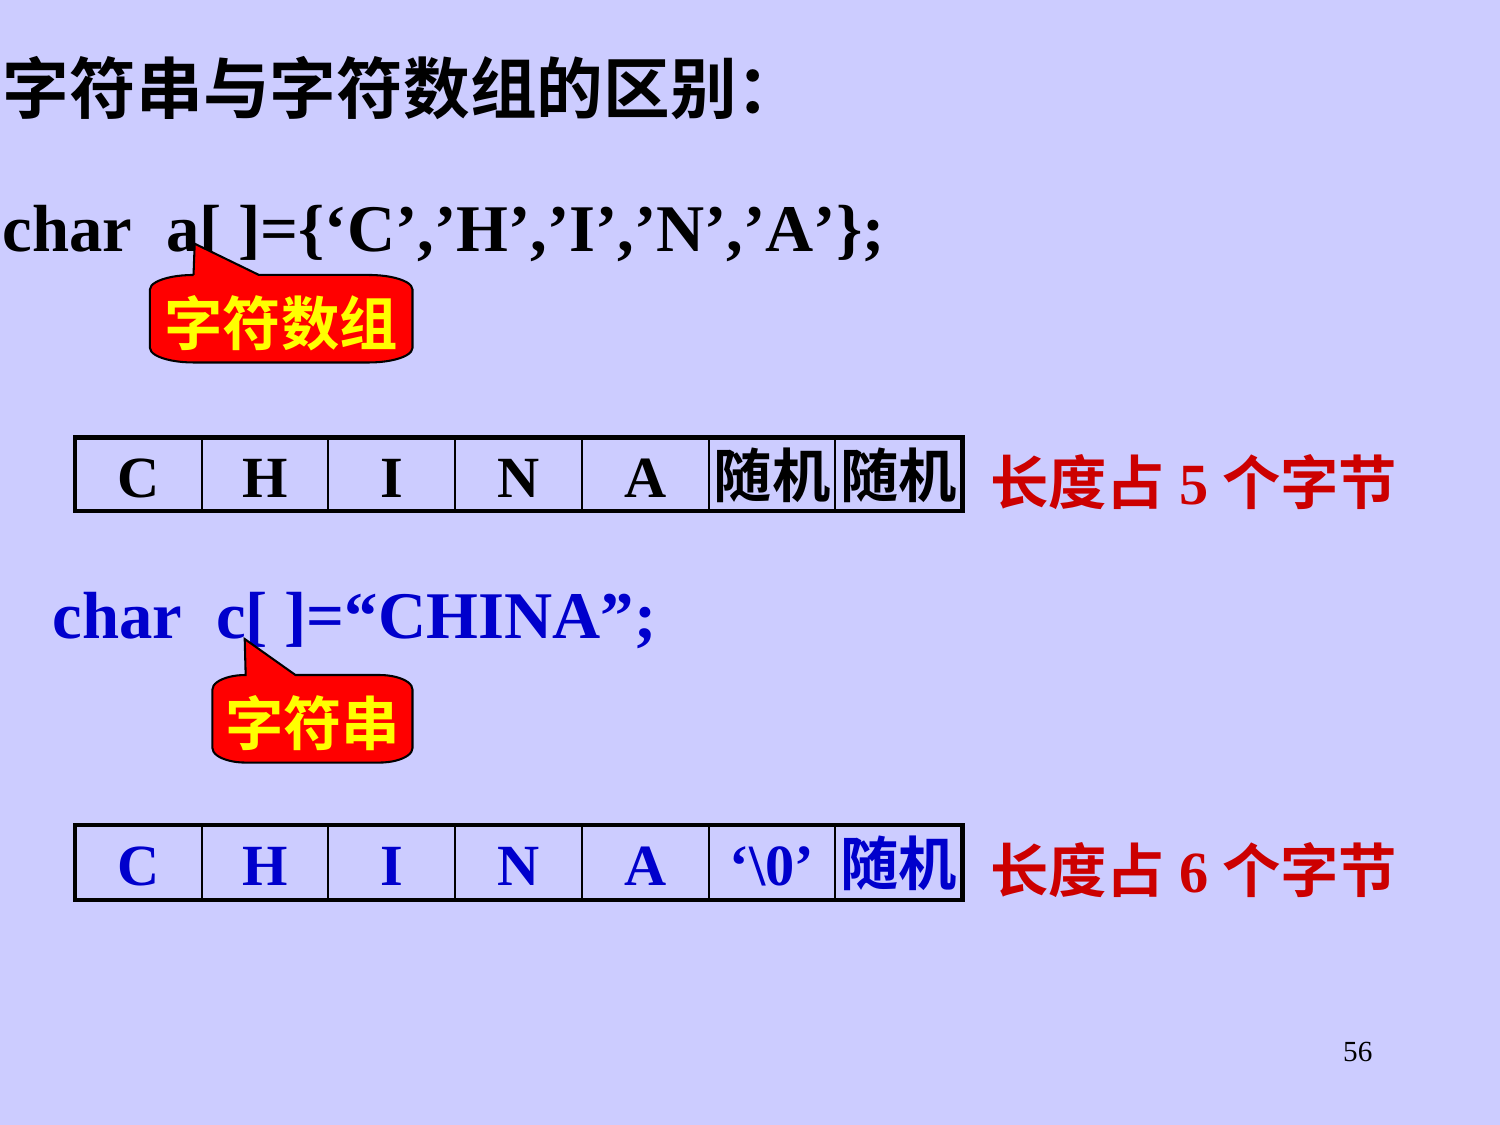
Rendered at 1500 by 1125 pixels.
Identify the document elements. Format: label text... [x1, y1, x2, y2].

text_box 字符串 [212, 639, 413, 763]
text_box C [77, 440, 201, 509]
text_box ‘\0’ [710, 827, 834, 898]
text_box I [329, 440, 454, 509]
text_box char c[ ]=“CHINA”; [49, 562, 1051, 655]
text_box 随机 [836, 827, 960, 898]
text_box 长度占6个字节 [987, 825, 1413, 906]
text_box char a[ ]={‘C’,’H’,’I’,’N’,’A’}; [0, 174, 1500, 267]
text_box A [583, 440, 708, 509]
text_box H [203, 440, 327, 509]
text_box I [329, 827, 454, 898]
text_box 随机 [710, 440, 834, 509]
text_box <编号> [1074, 1025, 1388, 1101]
text_box A [583, 827, 708, 898]
text_box 字符串与字符数组的区别： [0, 37, 1113, 130]
text_box N [456, 827, 581, 898]
text_box 长度占5个字节 [987, 437, 1413, 519]
text_box H [203, 827, 327, 898]
text_box N [456, 440, 581, 509]
text_box 随机 [836, 440, 960, 509]
text_box 字符数组 [149, 243, 413, 363]
text_box C [77, 827, 201, 898]
